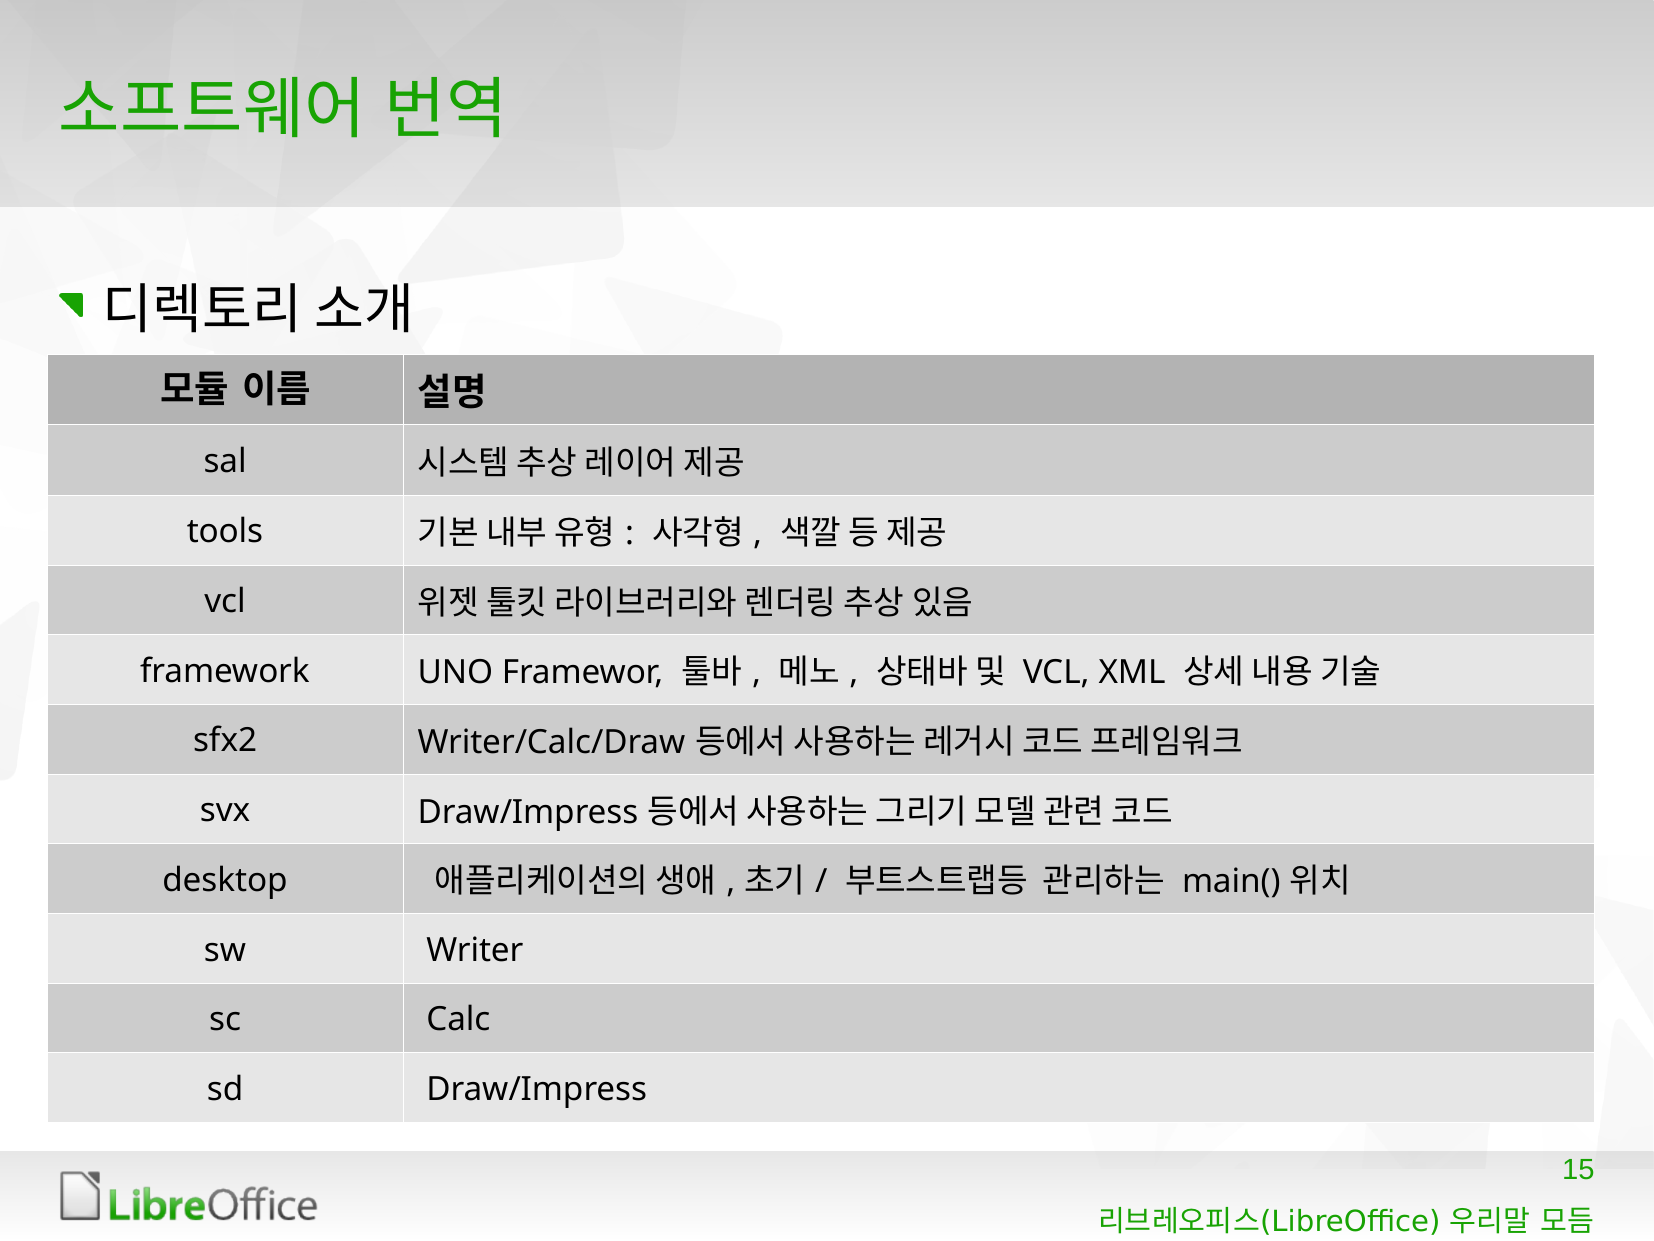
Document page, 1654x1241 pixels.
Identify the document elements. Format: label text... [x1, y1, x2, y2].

table_cell 위젯 툴킷 라이브러리와 렌더링 추상 있음 [404, 566, 1594, 634]
table_cell Draw/Impress [404, 1053, 1594, 1122]
table_cell sal [48, 425, 403, 495]
table_cell tools [48, 496, 403, 565]
table_cell 애플리케이션의 생애,초기/ 부트스트랩등 관리하는 main()위치 [404, 844, 1594, 913]
table_cell sw [48, 914, 403, 983]
picture [915, 548, 1654, 1169]
table_header 설명 [404, 355, 1594, 424]
table_cell vcl [48, 566, 403, 634]
picture [0, 0, 783, 931]
table_cell Writer [404, 914, 1594, 983]
table_cell sfx2 [48, 705, 403, 774]
table_cell sd [48, 1053, 403, 1122]
table_cell framework [48, 635, 403, 704]
table_cell 시스템 추상 레이어 제공 [404, 425, 1594, 495]
table_cell Writer/Calc/Draw등에서 사용하는 레거시 코드 프레임워크 [404, 705, 1594, 774]
picture [41, 1152, 337, 1240]
table_header 모듈 이름 [48, 355, 403, 424]
table_cell 기본 내부 유형: 사각형, 색깔 등 제공 [404, 496, 1594, 565]
list 디렉토리 소개 [59, 265, 1595, 354]
table_cell UNO Framewor, 툴바, 메노, 상태바 및 VCL, XML 상세 내용 기술 [404, 635, 1594, 704]
table_cell Draw/Impress등에서 사용하는 그리기 모델 관련 코드 [404, 775, 1594, 843]
title 소프트웨어 번역 [59, 29, 1595, 178]
table_cell svx [48, 775, 403, 843]
table_cell Calc [404, 984, 1594, 1052]
table_cell sc [48, 984, 403, 1052]
table_cell desktop [48, 844, 403, 913]
